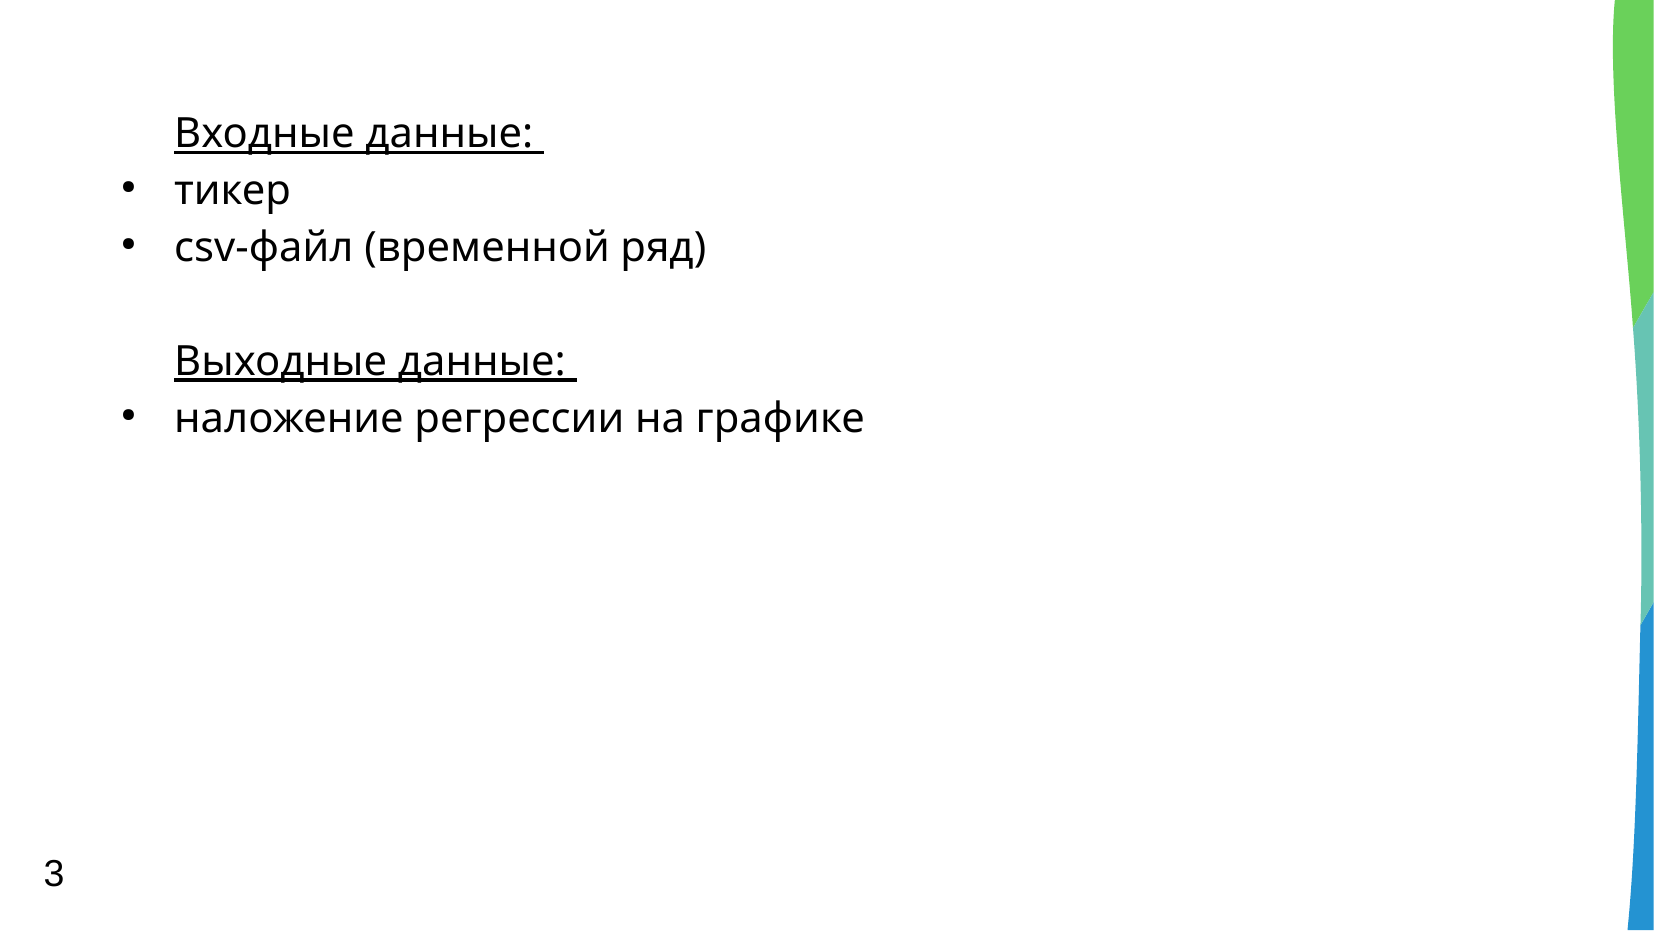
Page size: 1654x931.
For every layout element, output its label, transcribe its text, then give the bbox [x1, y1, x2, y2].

text_box <номер> [28, 845, 591, 916]
text_box Входные данные: тикер csv-файл (временной ряд) Выходные данные: наложение регрессии на графике [88, 53, 1533, 857]
